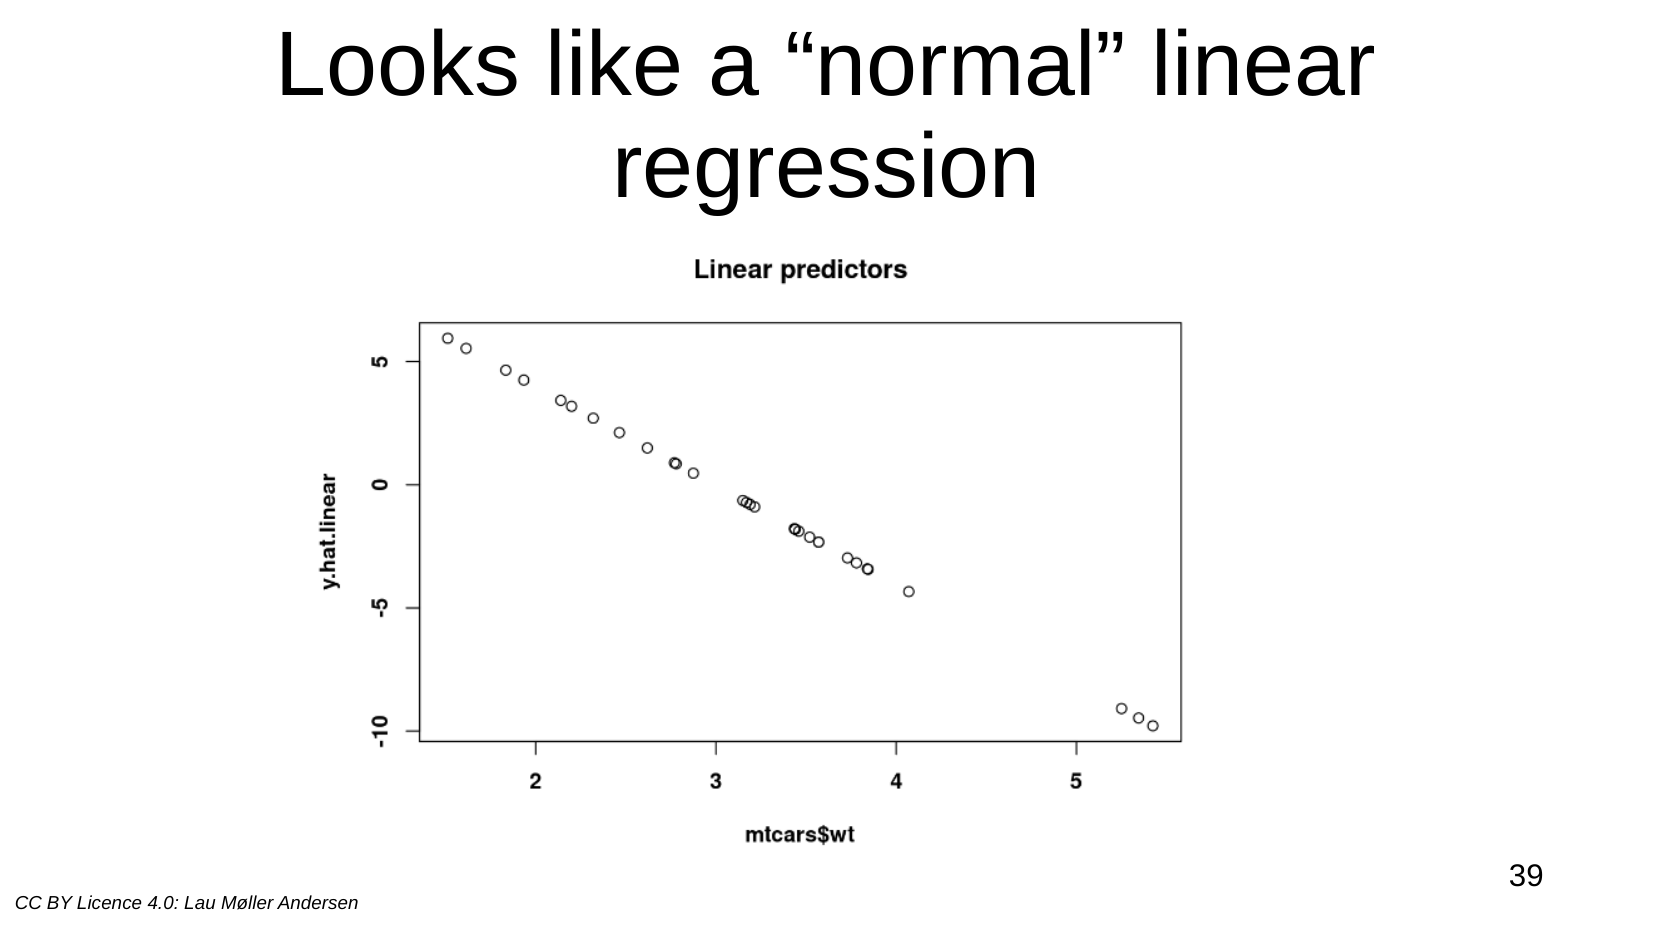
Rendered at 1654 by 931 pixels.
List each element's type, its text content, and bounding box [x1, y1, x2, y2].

picture [310, 218, 1228, 869]
title Looks like a “normal” linear regression [82, 12, 1571, 218]
text_box CC BY Licence 4.0: Lau Møller Andersen [0, 885, 388, 921]
text_box <nummer> [1494, 850, 1654, 921]
